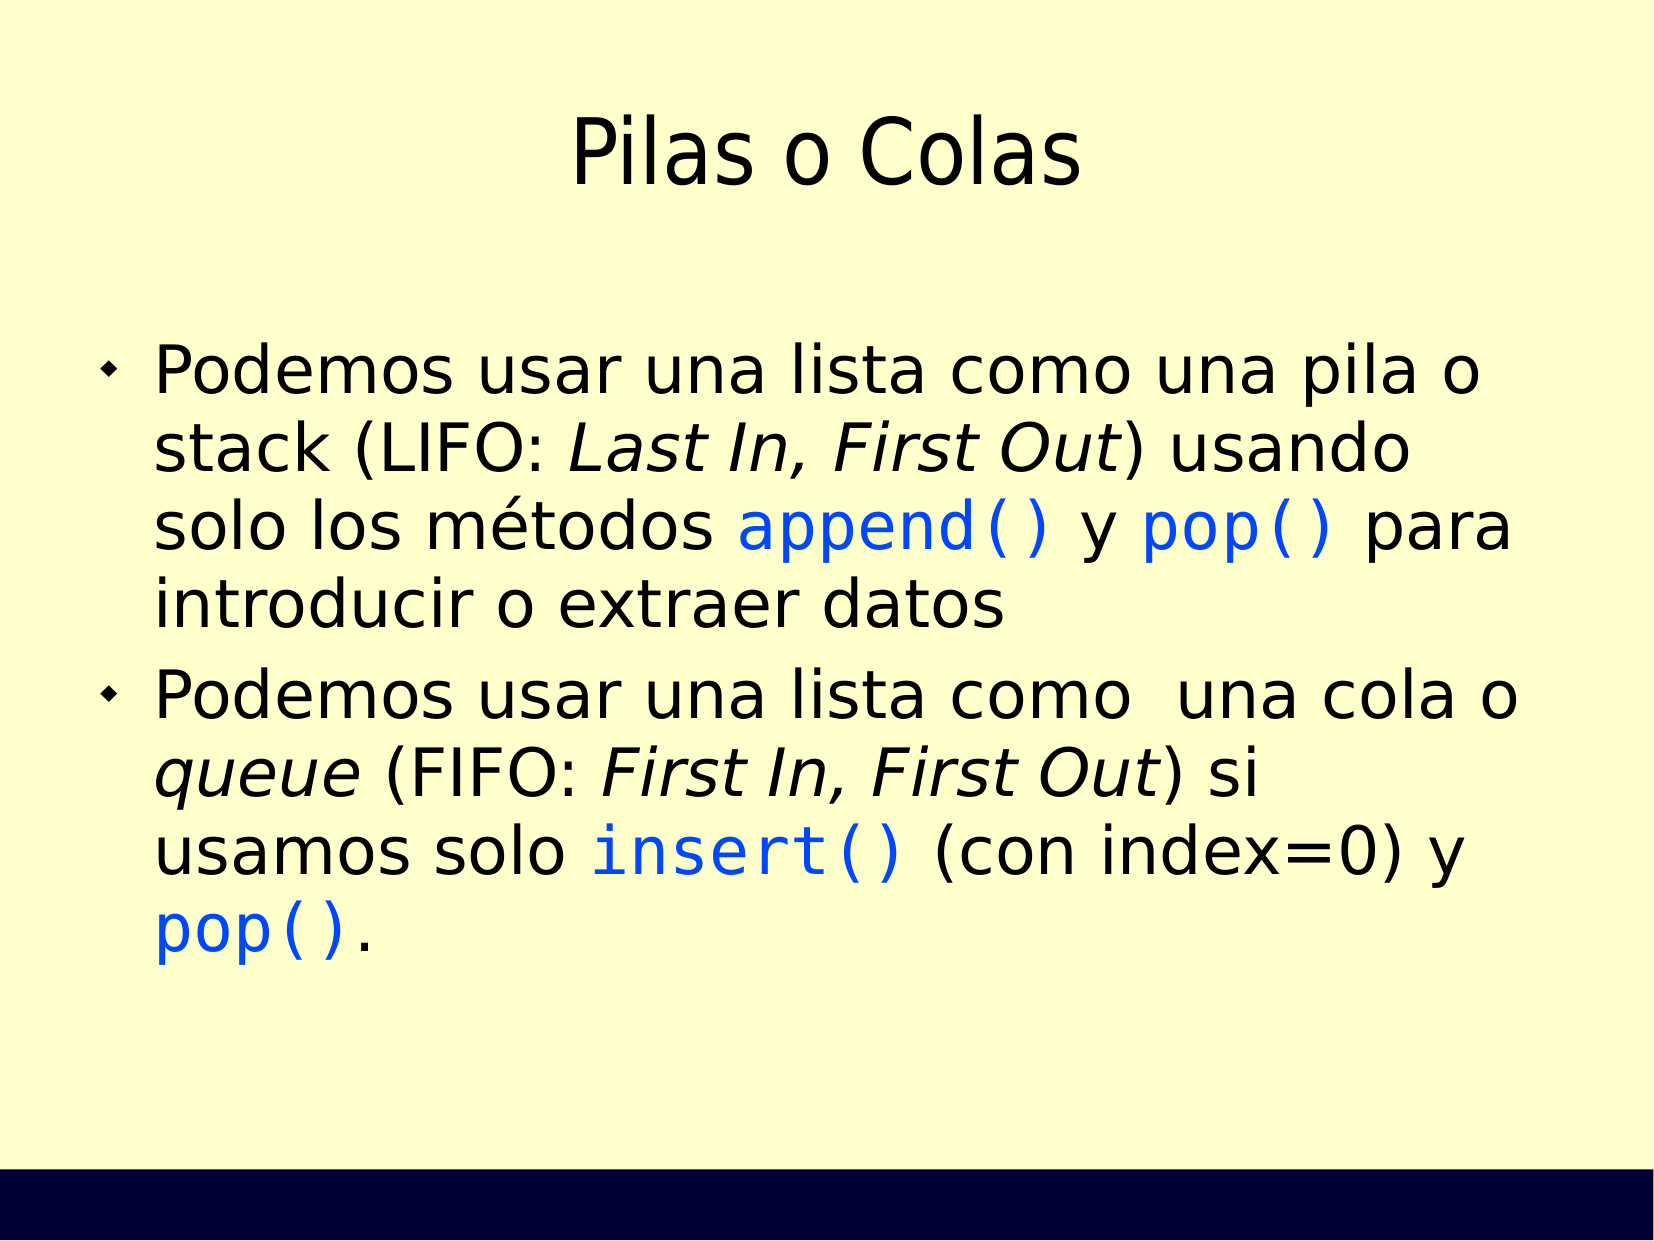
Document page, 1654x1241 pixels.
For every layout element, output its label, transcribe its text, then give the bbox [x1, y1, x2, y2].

title Pilas o Colas [82, 49, 1571, 257]
list Podemos usar una lista como una pila o stack (LIFO: Last In, First Out) usando solo los métodos append() y pop() para introducir o extraer datos Podemos usar una lista como una cola o queue (FIFO: First In, First Out) si usamos solo insert() (con index=0) y pop(). [82, 290, 1538, 1010]
